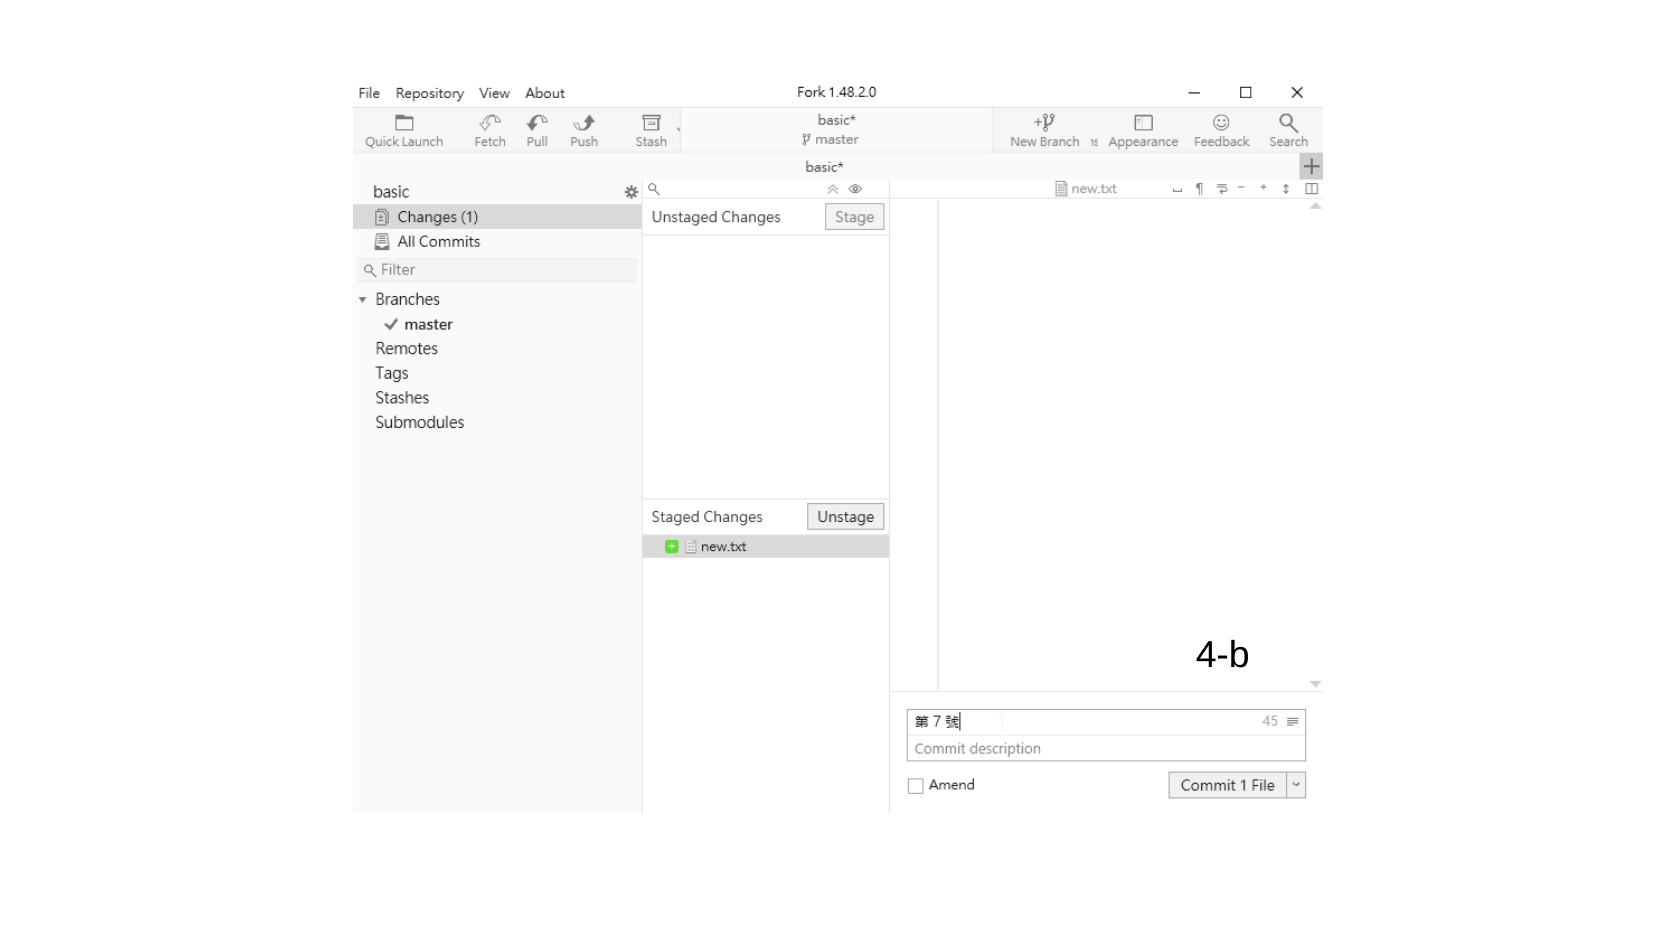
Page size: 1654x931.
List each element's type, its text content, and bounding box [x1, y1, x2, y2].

picture [353, 79, 1323, 813]
text_box 4-b [1181, 625, 1317, 683]
